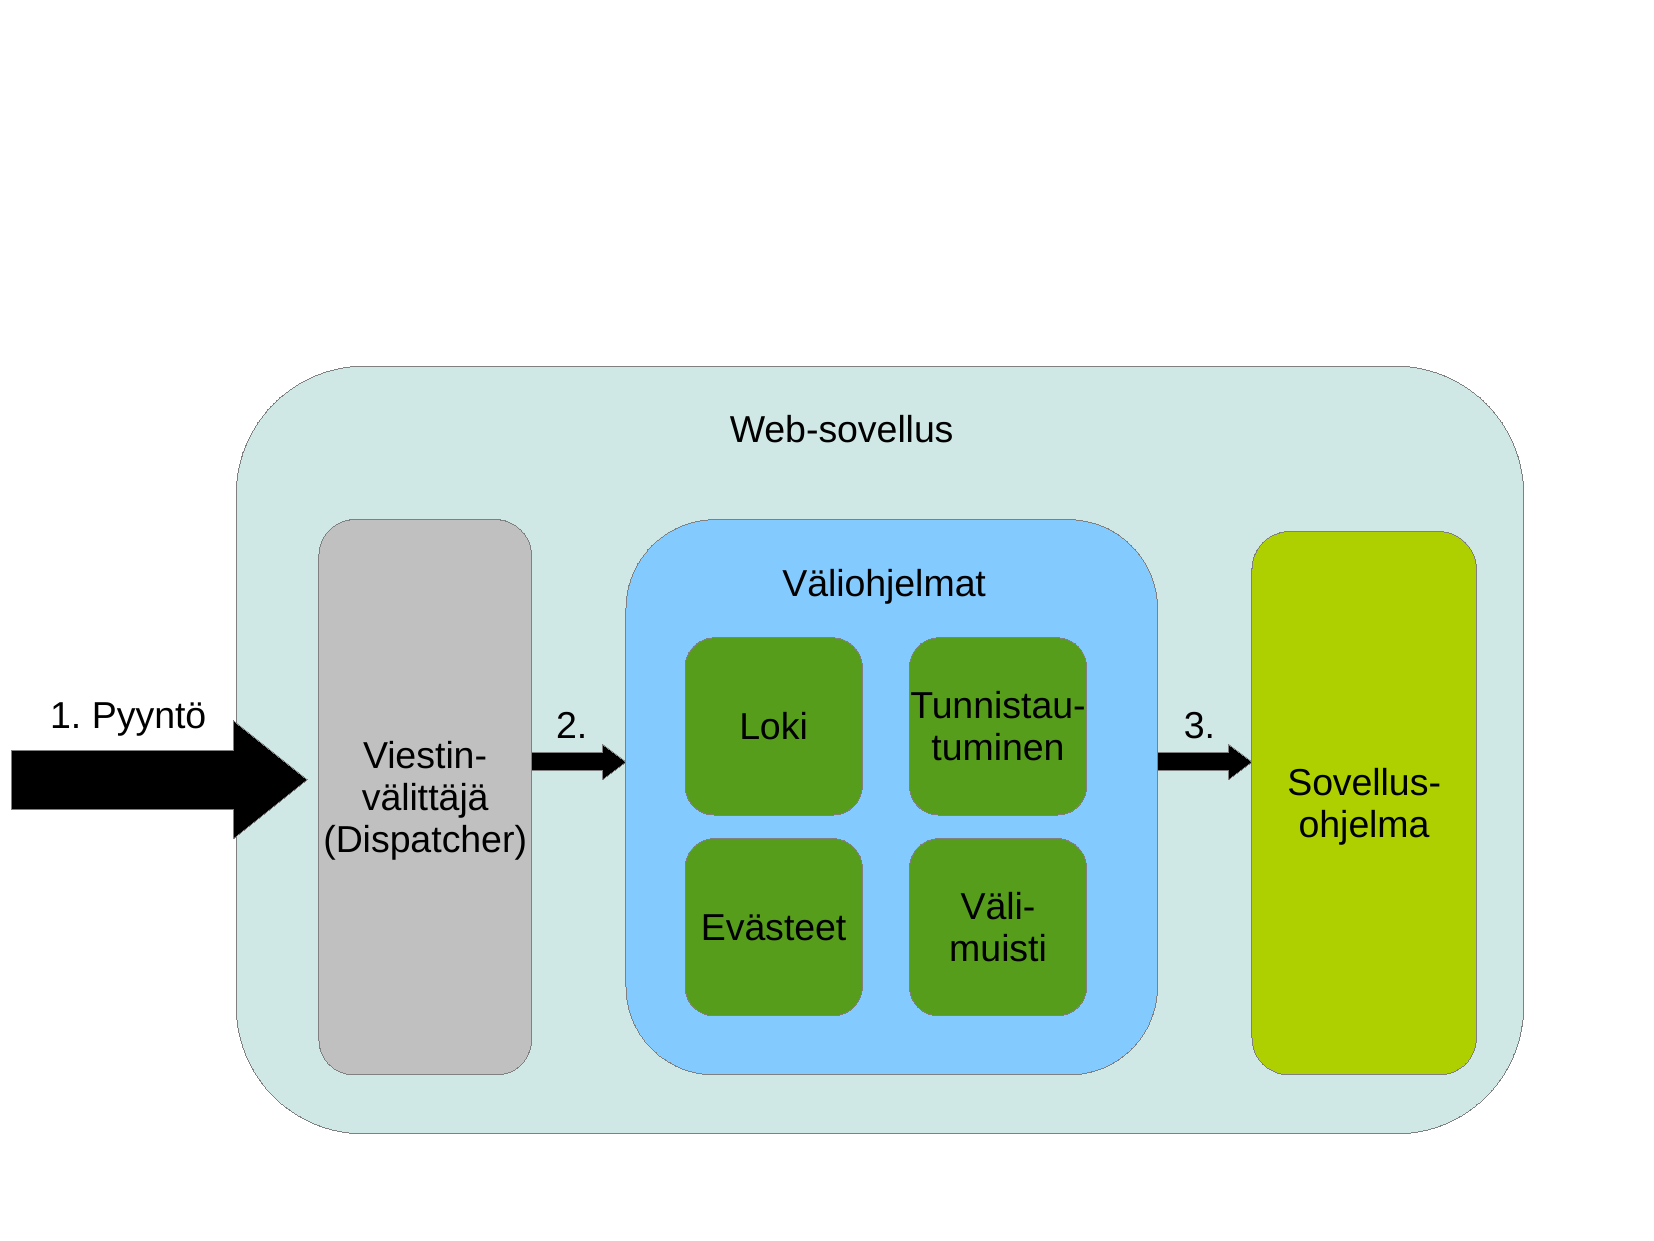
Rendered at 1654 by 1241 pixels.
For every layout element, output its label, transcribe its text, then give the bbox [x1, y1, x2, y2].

text_box Tunnistau- tuminen [909, 637, 1087, 816]
text_box Loki [685, 637, 863, 816]
text_box Evästeet [685, 838, 863, 1016]
text_box Väli- muisti [909, 838, 1087, 1016]
text_box 3. [1169, 696, 1231, 766]
text_box [11, 366, 1524, 1134]
text_box 1. Pyyntö [35, 687, 222, 745]
text_box Sovellus- ohjelma [1251, 531, 1477, 1075]
text_box Viestin- välittäjä (Dispatcher) [318, 519, 532, 1075]
text_box 2. [541, 696, 603, 766]
text_box Web-sovellus [715, 401, 969, 459]
text_box Väliohjelmat [767, 555, 1001, 612]
